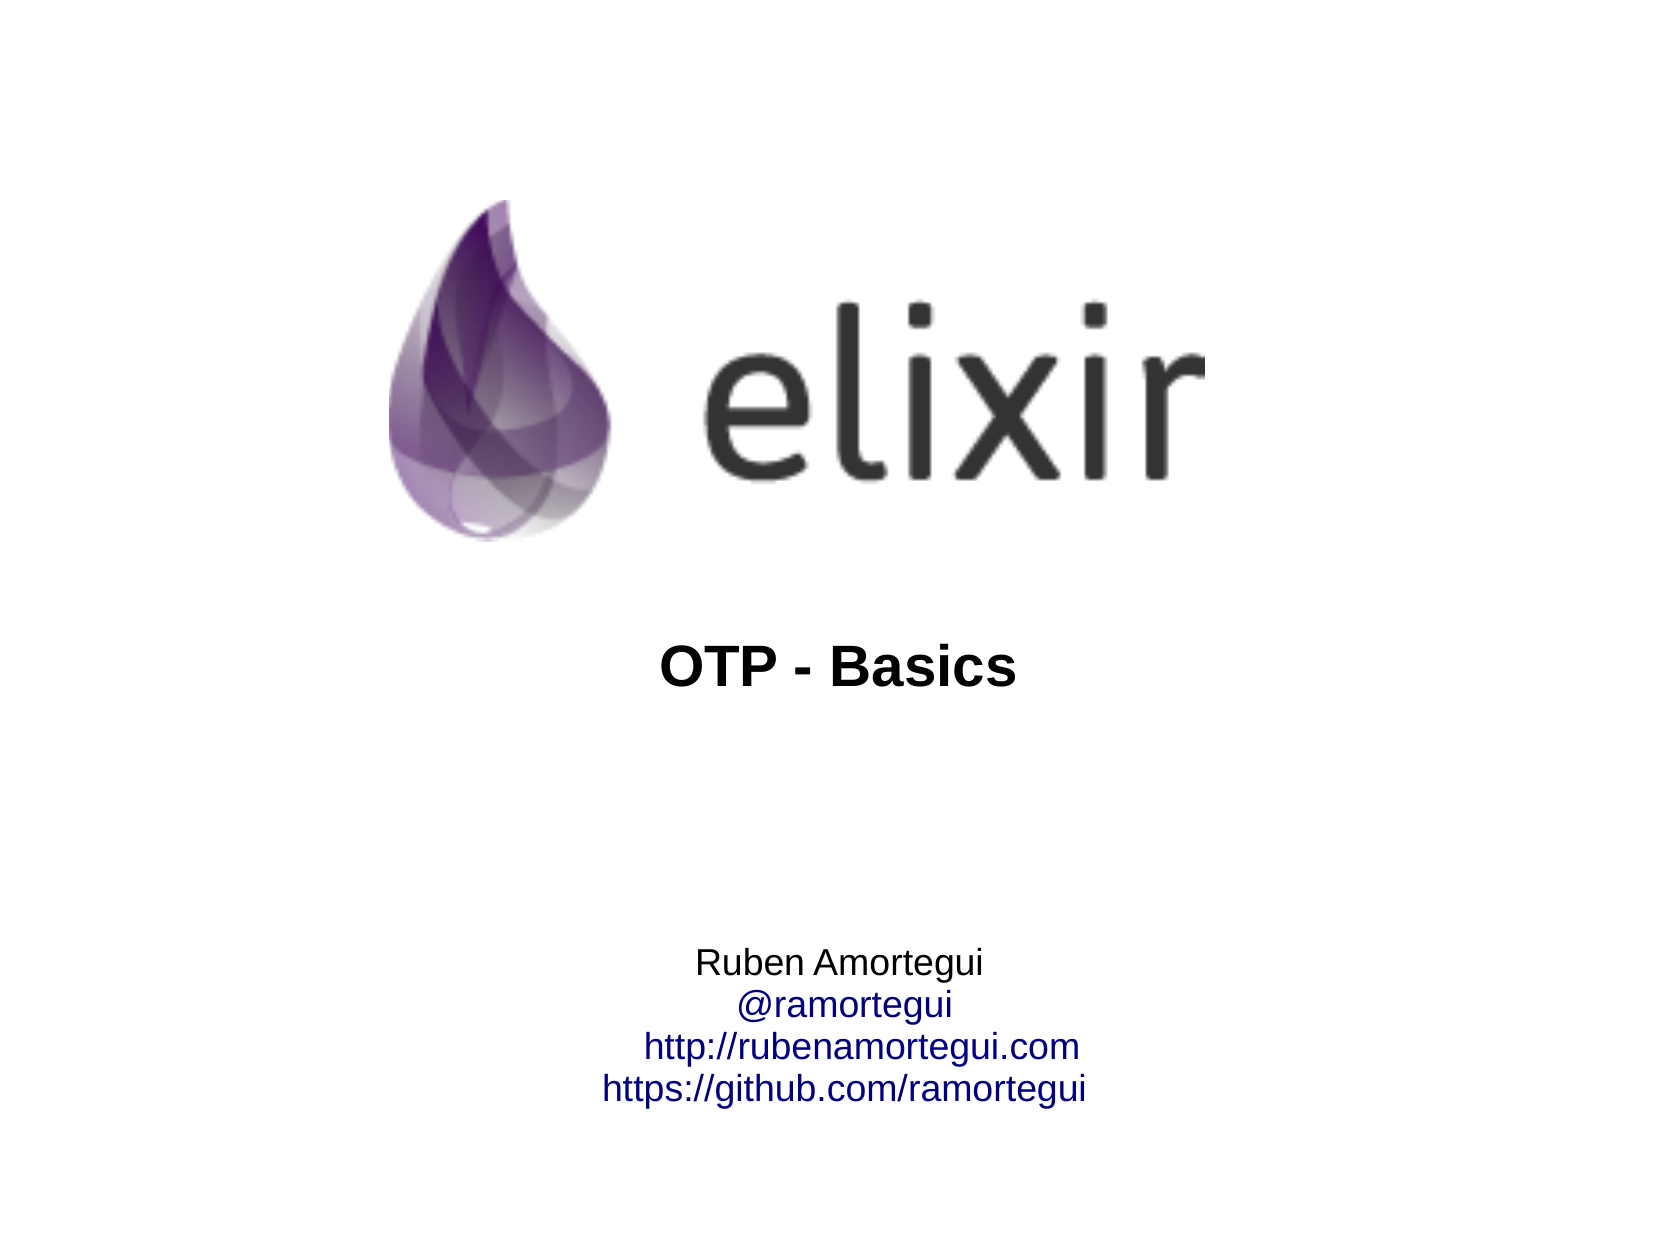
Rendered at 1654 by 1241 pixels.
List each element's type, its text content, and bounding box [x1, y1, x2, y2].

picture [389, 200, 1205, 542]
text_box OTP - Basics [590, 625, 1087, 771]
text_box Ruben Amortegui @ramortegui http://rubenamortegui.com https://github.com/ramortegui [200, 850, 1489, 1160]
